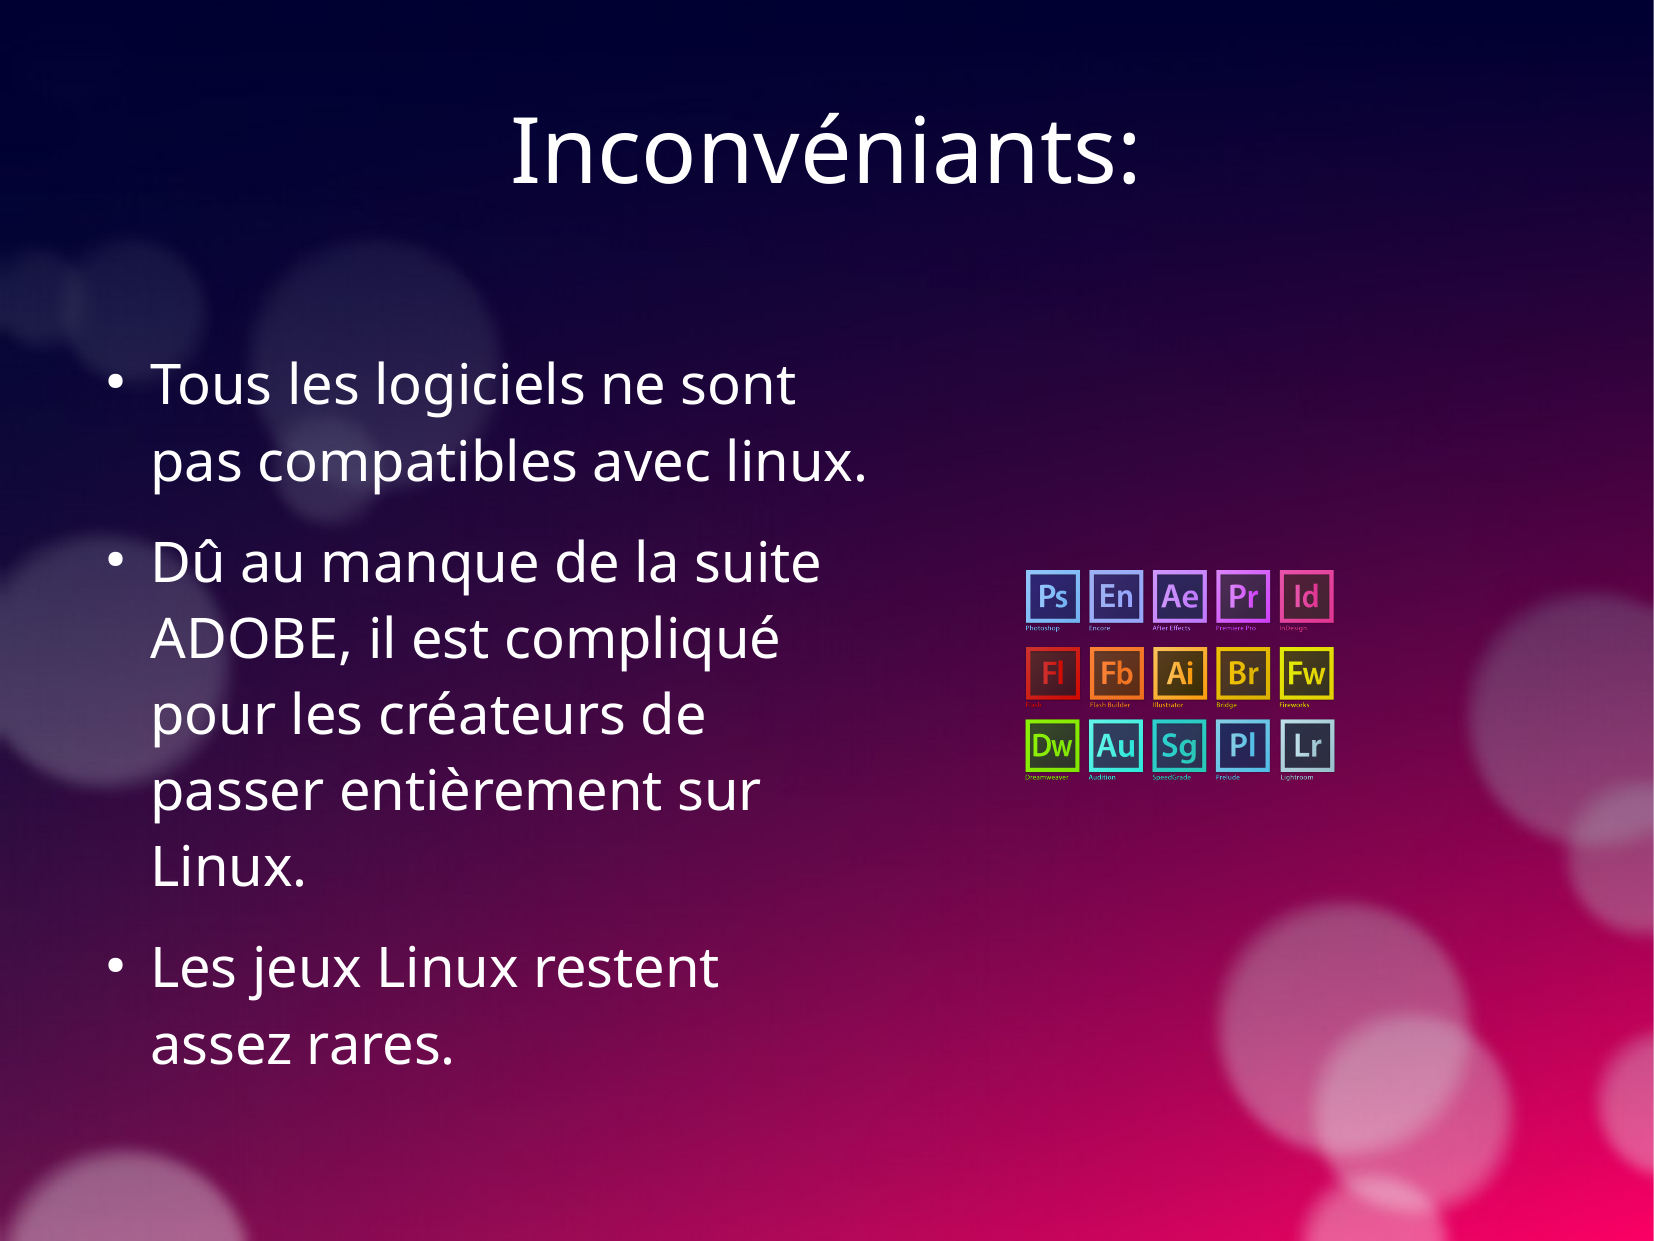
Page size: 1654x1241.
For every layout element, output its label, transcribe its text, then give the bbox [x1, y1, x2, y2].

title Inconvéniants: [60, 45, 1549, 253]
picture [0, 0, 1654, 1241]
list Tous les logiciels ne sont pas compatibles avec linux. Dû au manque de la suite ADOBE, il est compliqué pour les créateurs de passer entièrement sur Linux. Les jeux Linux restent assez rares. [90, 345, 871, 1096]
